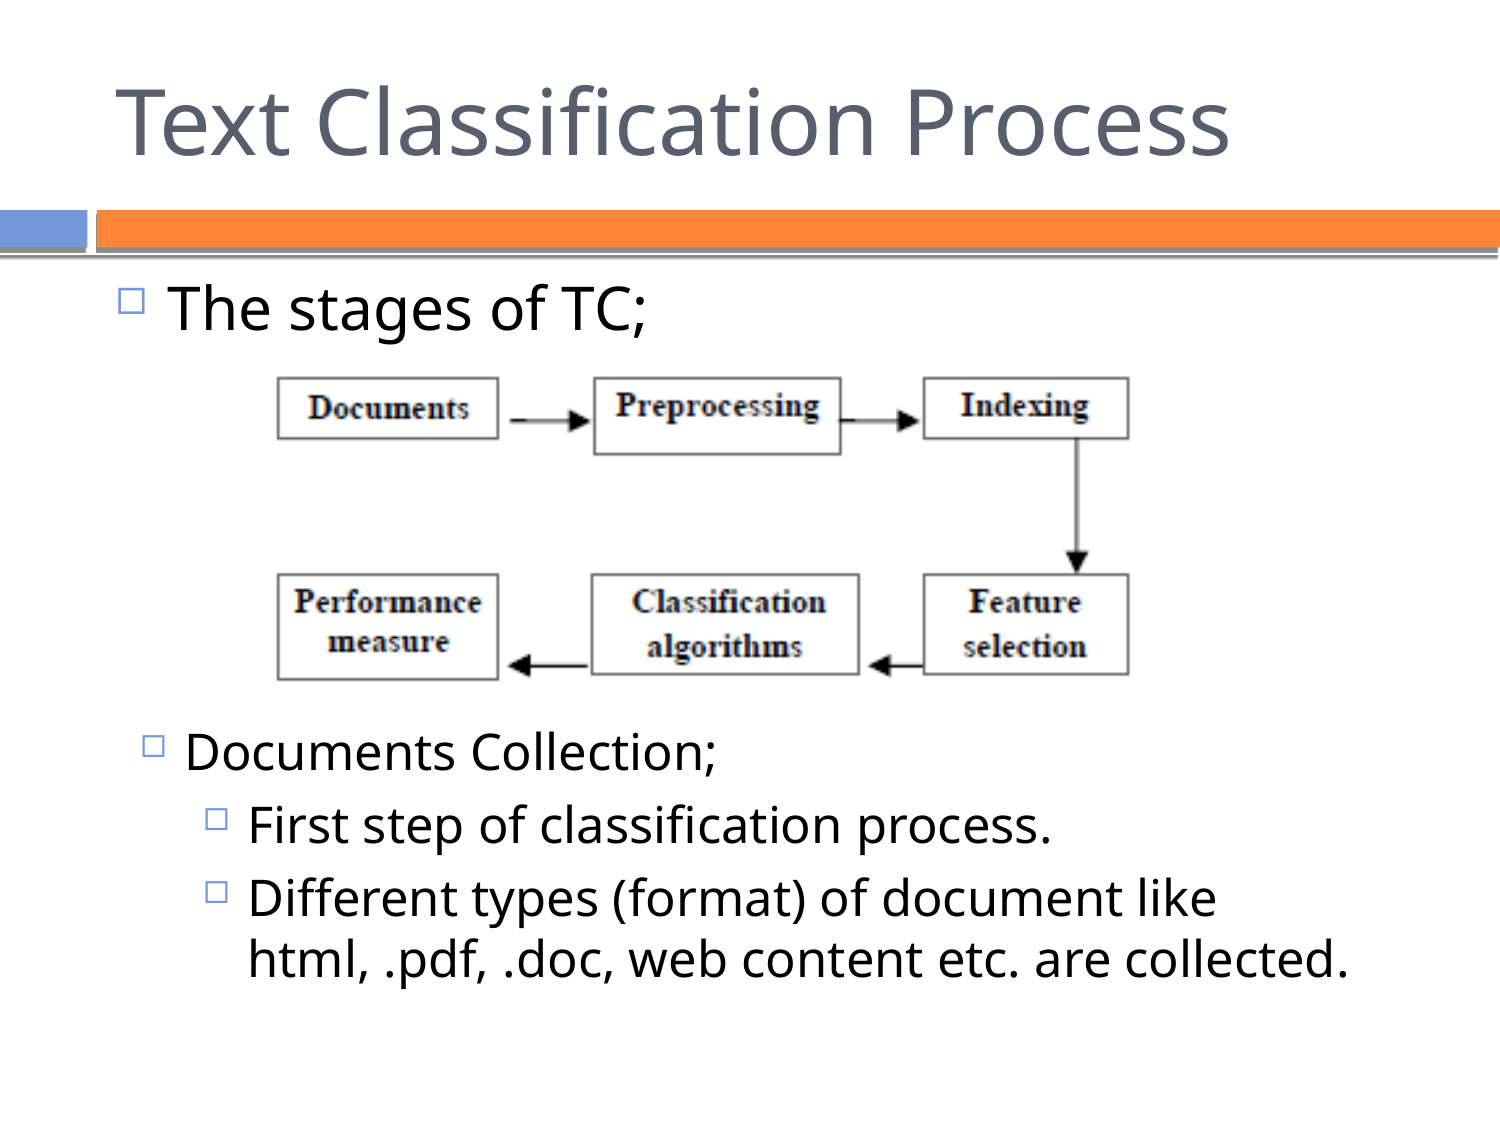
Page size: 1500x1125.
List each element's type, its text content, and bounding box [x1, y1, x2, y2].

text_box Documents Collection; First step of classification process. Different types (format) of document like html, .pdf, .doc, web content etc. are collected. [125, 712, 1463, 1000]
title Text Classification Process [100, 37, 1438, 200]
picture [262, 362, 1138, 692]
list The stages of TC; [100, 262, 1438, 350]
